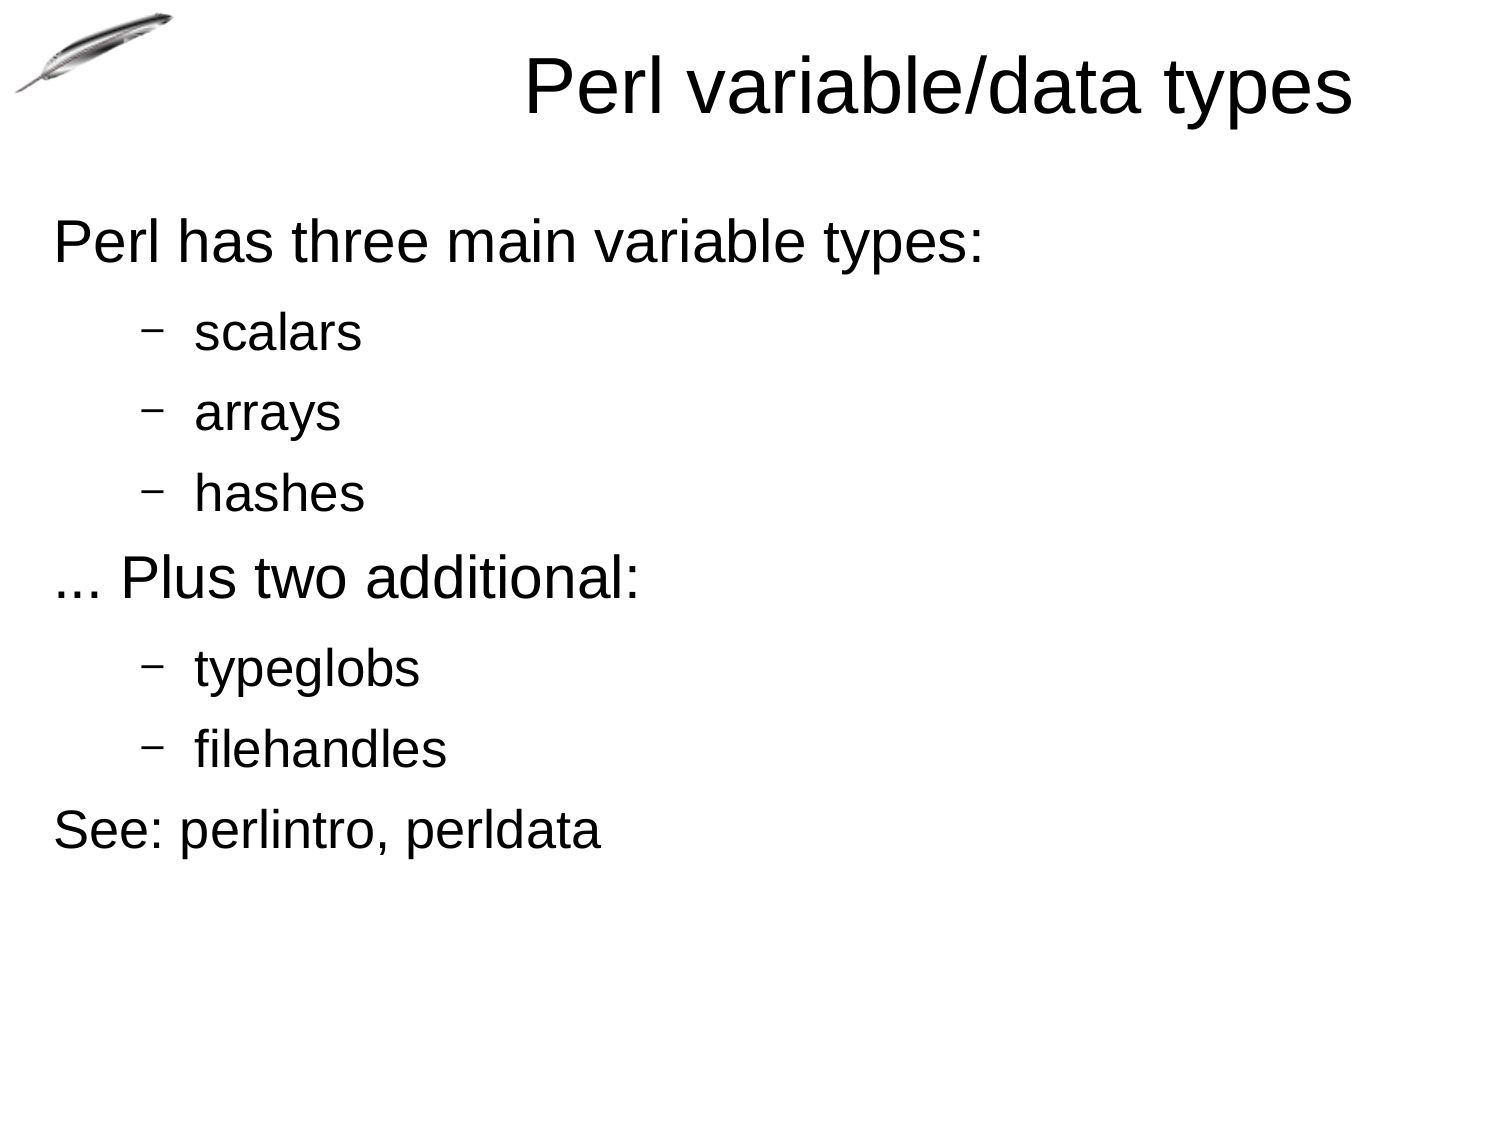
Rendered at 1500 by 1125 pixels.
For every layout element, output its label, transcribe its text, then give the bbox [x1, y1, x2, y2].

picture [11, 11, 179, 95]
title Perl variable/data types [419, 0, 1459, 176]
list Perl has three main variable types: scalars arrays hashes ... Plus two additional: typeglobs filehandles See: perlintro, perldata [53, 207, 1447, 1084]
